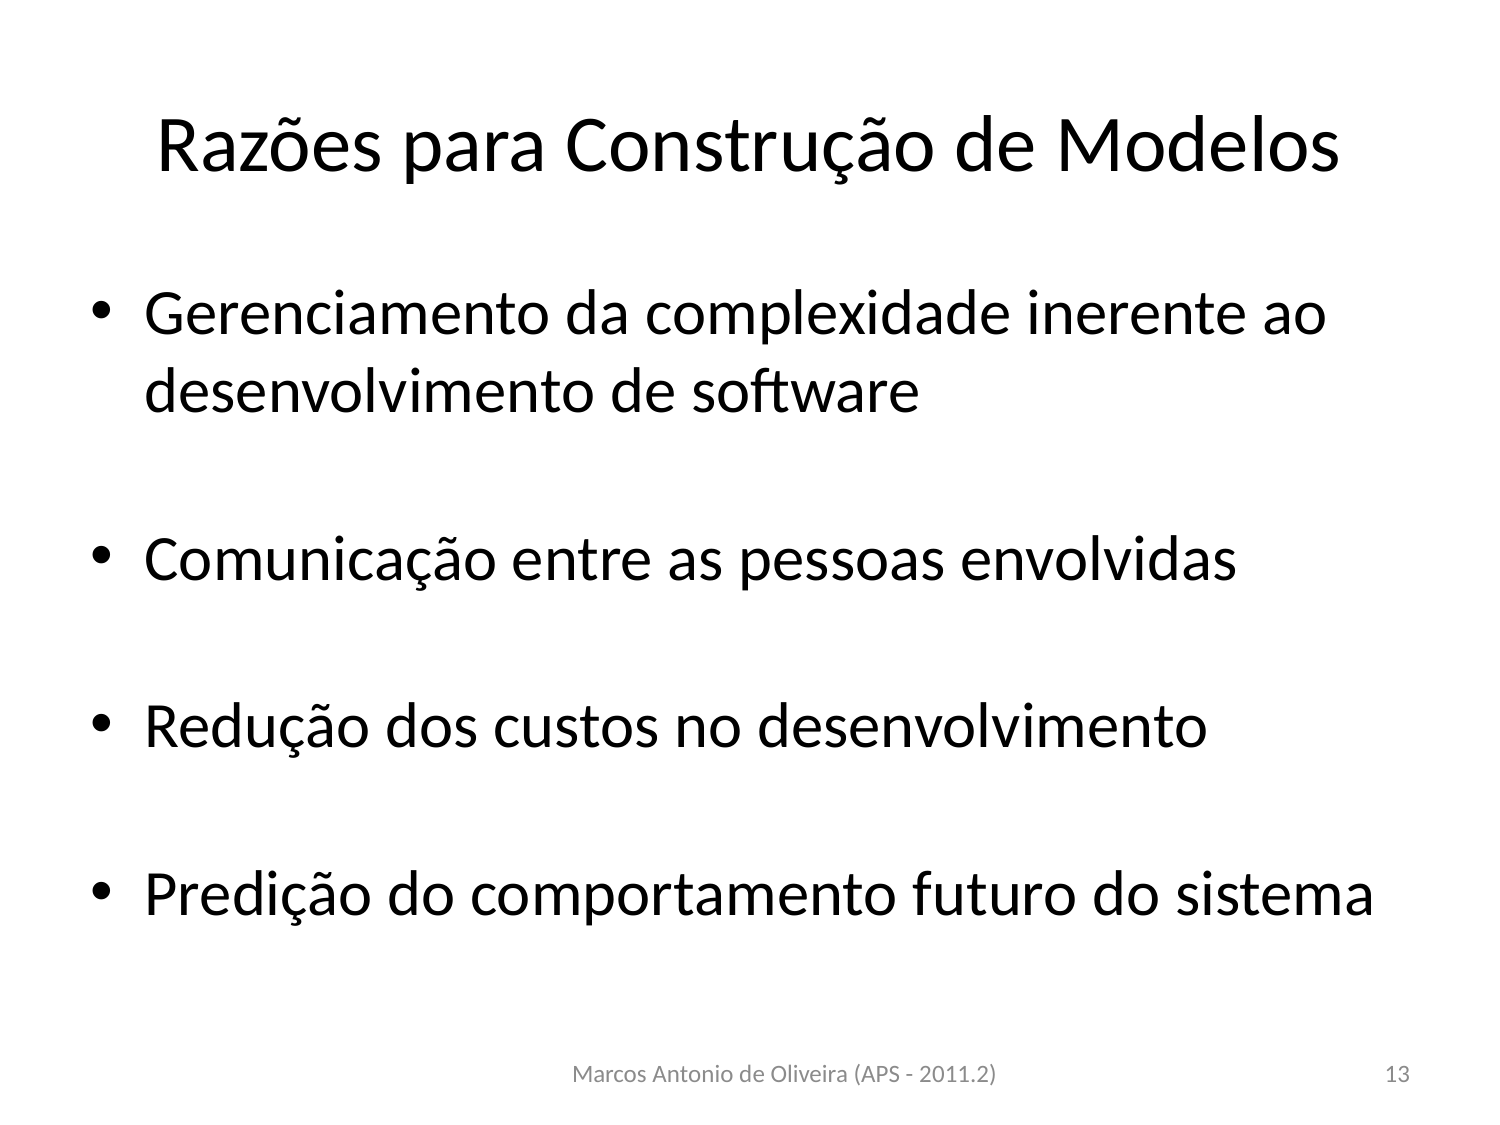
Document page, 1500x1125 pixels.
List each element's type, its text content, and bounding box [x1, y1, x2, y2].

title Razões para Construção de Modelos [75, 45, 1425, 233]
list Gerenciamento da complexidade inerente ao desenvolvimento de software Comunicação entre as pessoas envolvidas Redução dos custos no desenvolvimento Predição do comportamento futuro do sistema [75, 262, 1425, 1005]
footer Marcos Antonio de Oliveira (APS - 2011.2) [512, 1042, 1058, 1103]
slide_number <número> [1074, 1042, 1425, 1103]
